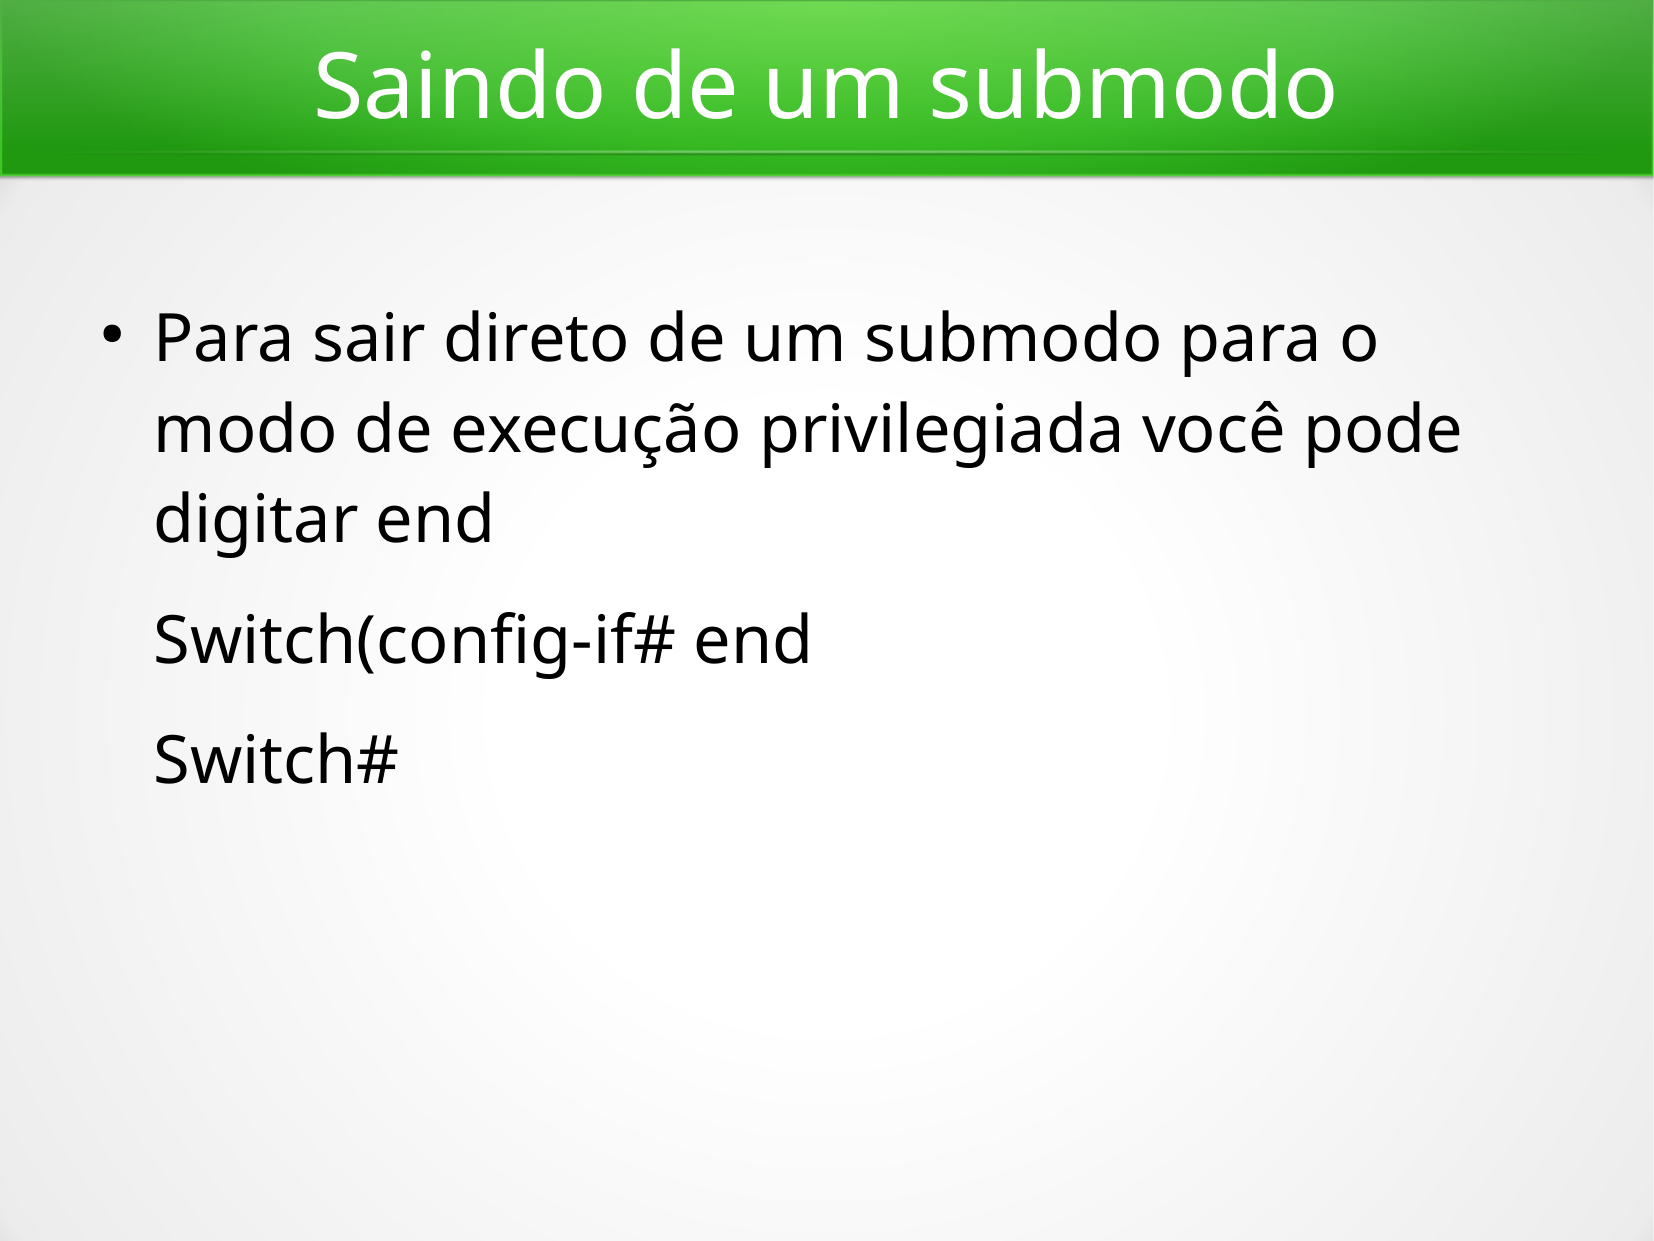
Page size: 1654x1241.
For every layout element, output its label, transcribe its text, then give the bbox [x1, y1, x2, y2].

picture [0, 0, 1654, 1241]
list Para sair direto de um submodo para o modo de execução privilegiada você pode digitar end Switch(config-if# end Switch# [82, 290, 1571, 1010]
title Saindo de um submodo [82, 11, 1571, 154]
